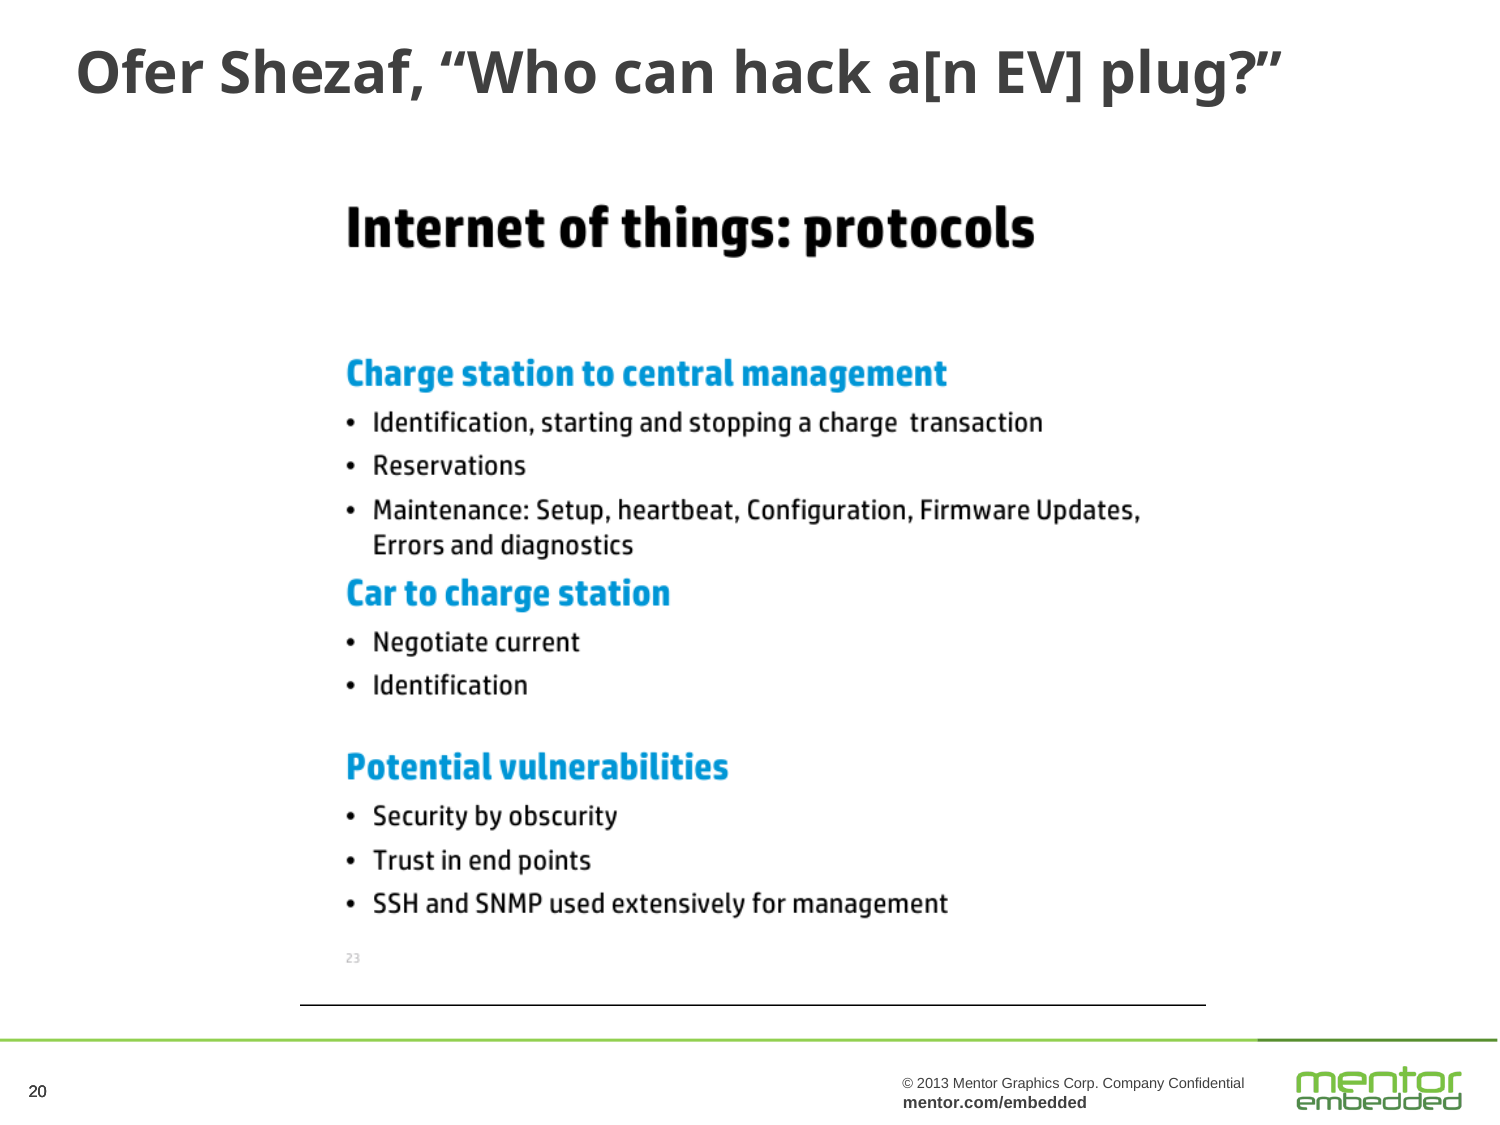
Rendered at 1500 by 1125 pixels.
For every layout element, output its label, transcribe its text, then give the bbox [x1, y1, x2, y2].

picture [1292, 1062, 1464, 1114]
picture [300, 165, 1206, 1006]
title Ofer Shezaf, “Who can hack a[n EV] plug?” [0, 0, 1500, 113]
